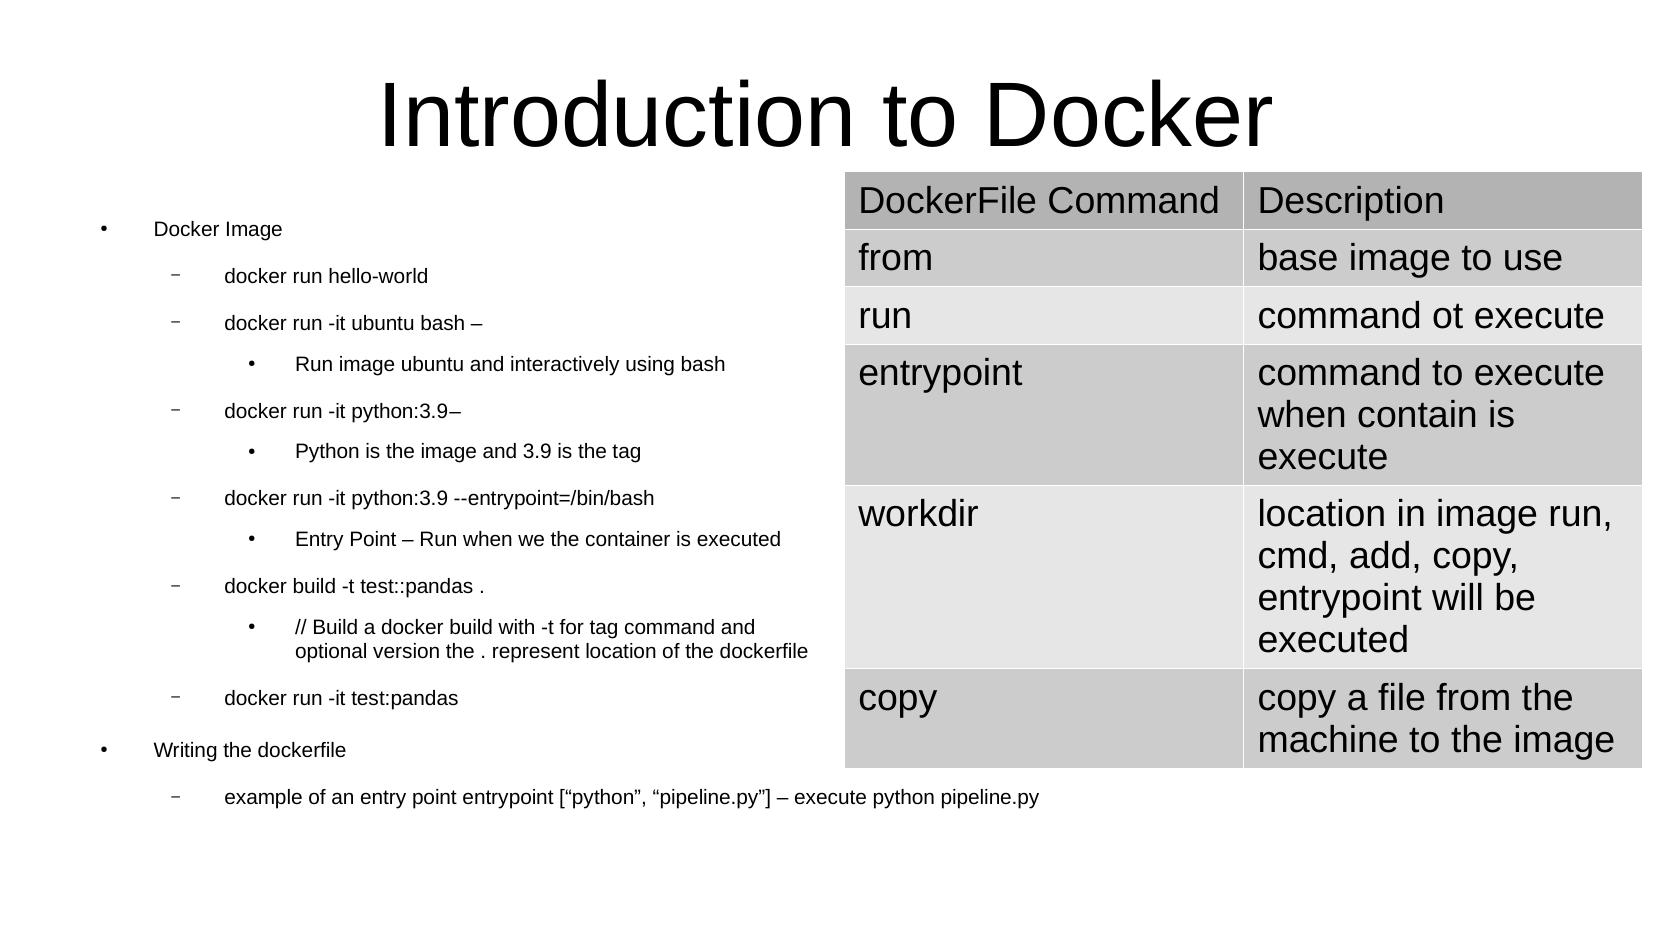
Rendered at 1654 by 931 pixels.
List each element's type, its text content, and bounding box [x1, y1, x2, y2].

table_cell location in image run, cmd, add, copy, entrypoint will be executed [1244, 486, 1642, 668]
table_cell run [845, 287, 1243, 344]
title Introduction to Docker [82, 37, 1571, 193]
table_cell base image to use [1244, 230, 1642, 286]
list Docker Image docker run hello-world docker run -it ubuntu bash – Run image ubuntu and interactively using bash docker run -it python:3.9 – Python is the image and 3.9 is the tag docker run -it python:3.9 --entrypoint=/bin/bash Entry Point – Run when we the container is executed docker build -t test::pandas . // Build a docker build with -t for tag command and optional version the . represent location of the dockerfile docker run -it test:pandas Writing the dockerfile example of an entry point entrypoint [“python”, “pipeline.py”] – execute python pipeline.py [82, 217, 1621, 901]
table_header DockerFile Command [845, 172, 1243, 229]
table_cell entrypoint [845, 345, 1243, 485]
table_cell from [845, 230, 1243, 286]
table_cell command ot execute [1244, 287, 1642, 344]
table_cell copy a file from the machine to the image [1244, 669, 1642, 768]
table_cell copy [845, 669, 1243, 768]
table_cell workdir [845, 486, 1243, 668]
table_header Description [1244, 172, 1642, 229]
table_cell command to execute when contain is execute [1244, 345, 1642, 485]
